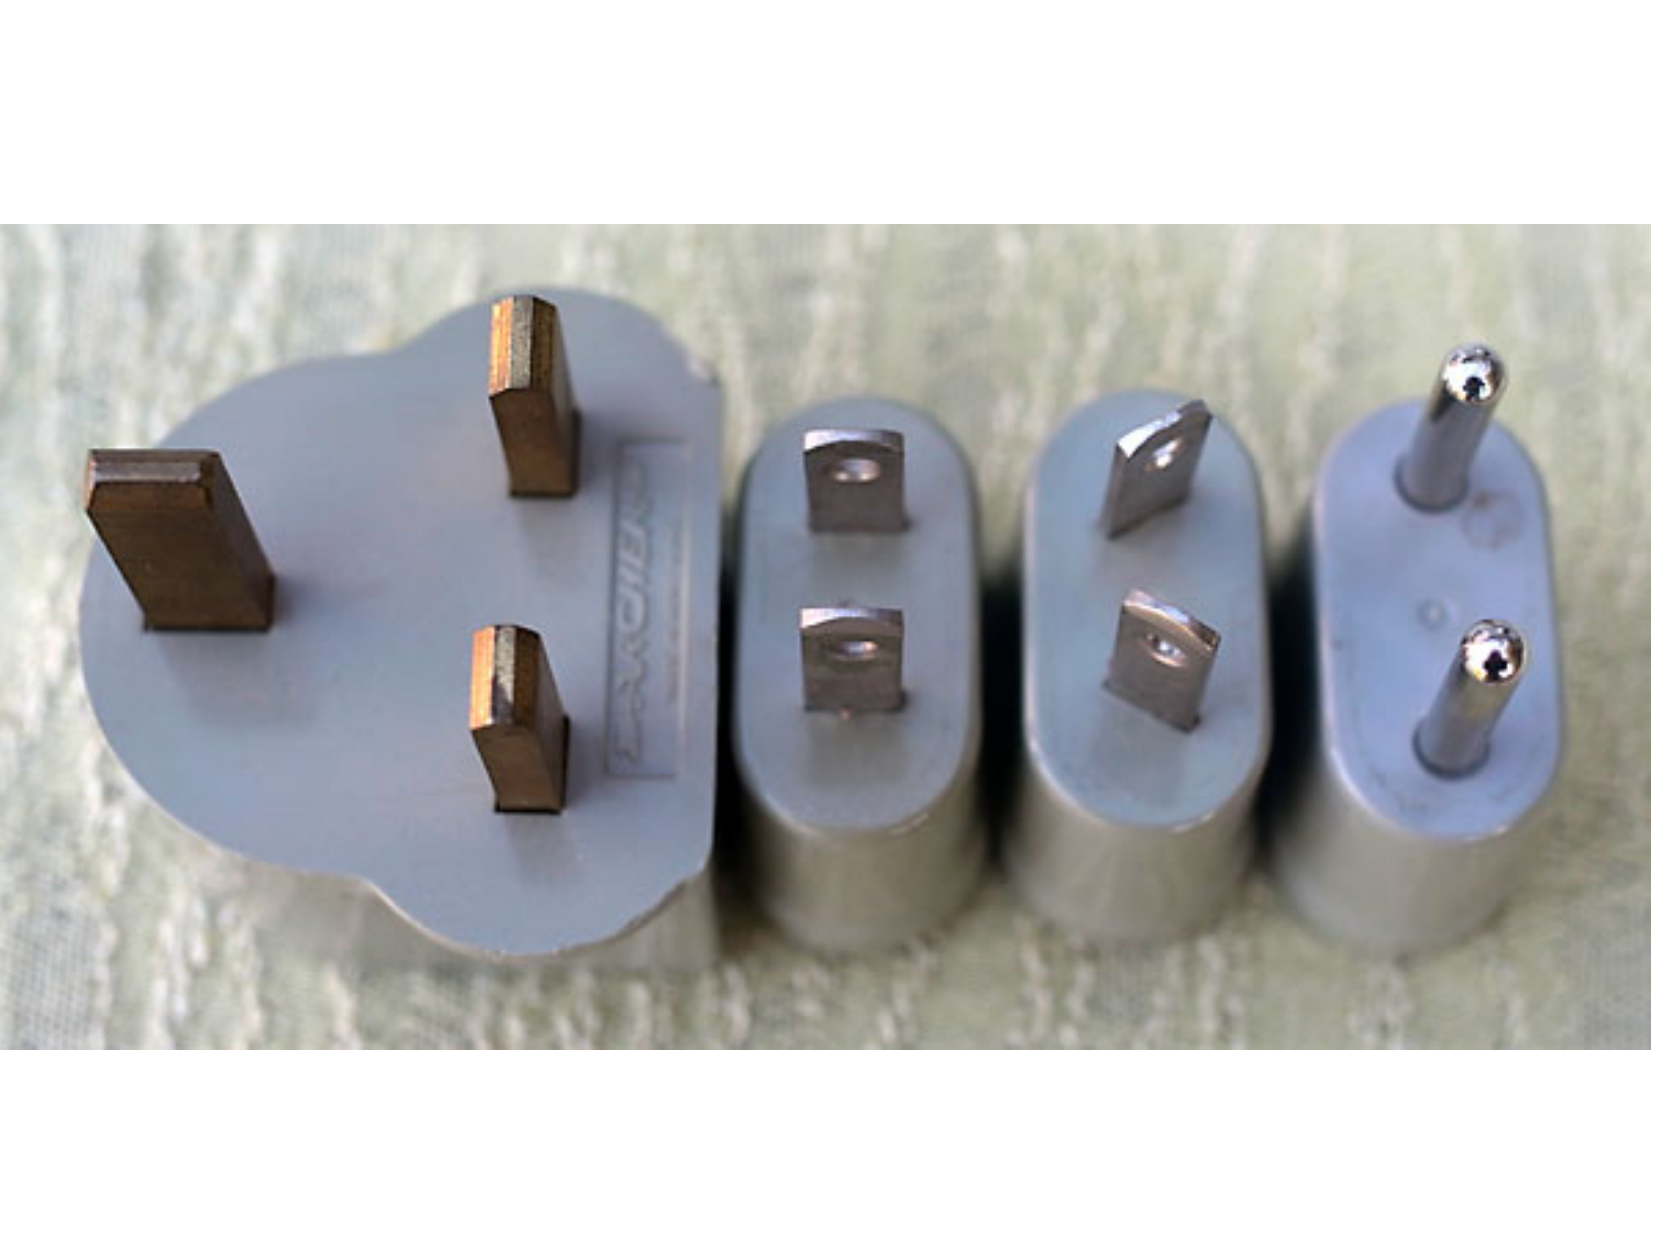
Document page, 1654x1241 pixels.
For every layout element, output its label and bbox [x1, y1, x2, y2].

picture [0, 224, 1651, 1051]
